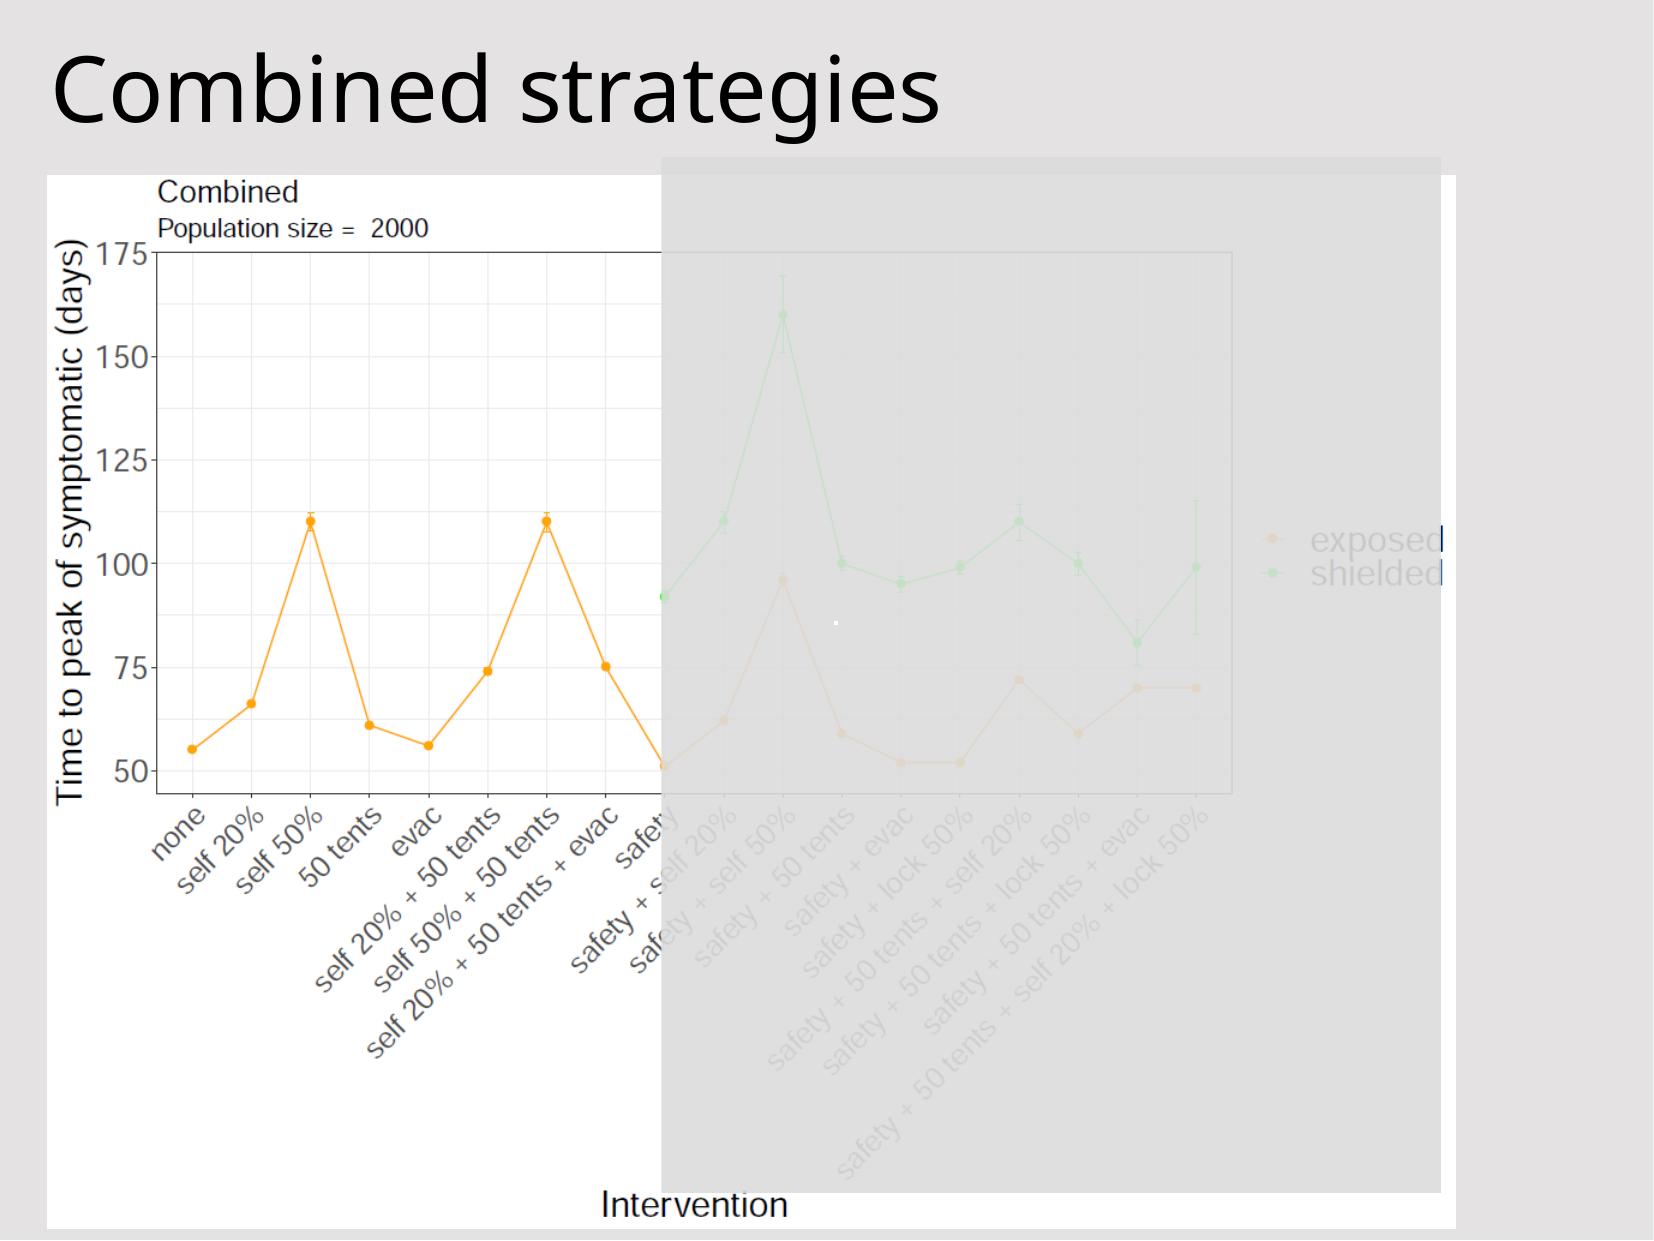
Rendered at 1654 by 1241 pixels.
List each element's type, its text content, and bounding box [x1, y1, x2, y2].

text_box [661, 157, 1441, 1193]
text_box Combined strategies [35, 16, 1595, 166]
picture [47, 175, 1456, 1229]
